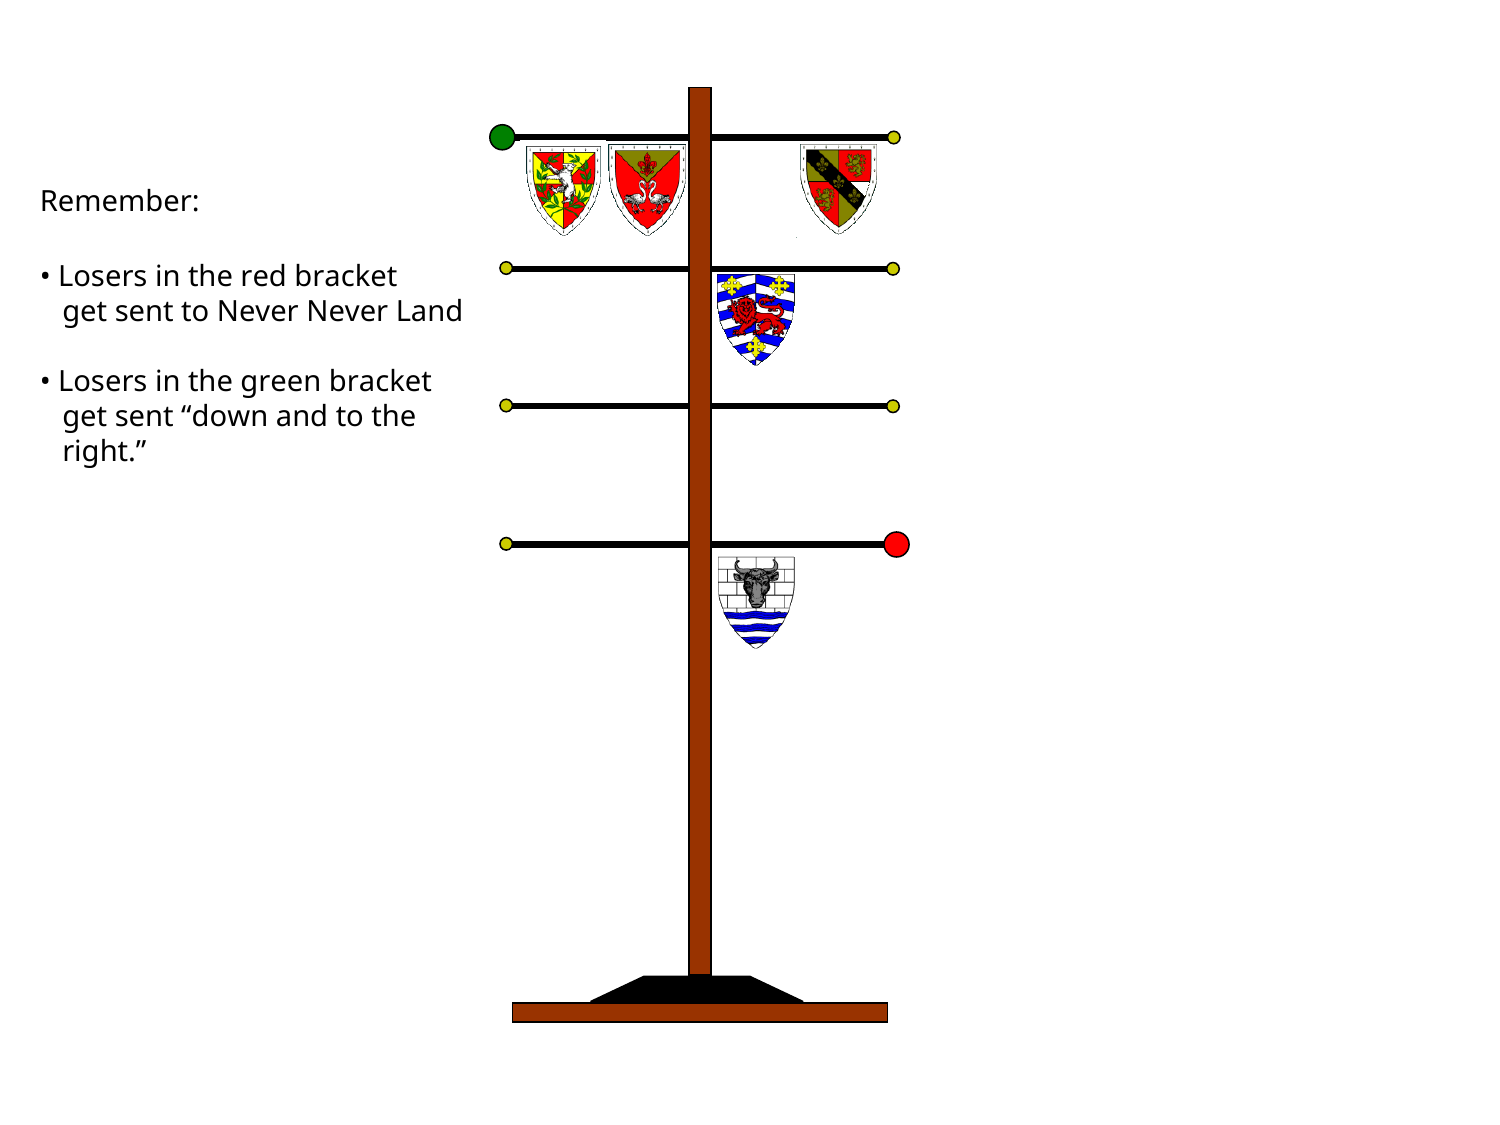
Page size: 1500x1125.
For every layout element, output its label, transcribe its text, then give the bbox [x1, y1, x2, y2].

picture [520, 140, 688, 241]
text_box [590, 87, 804, 1002]
text_box [499, 537, 513, 551]
text_box [499, 261, 513, 275]
text_box [886, 399, 900, 413]
text_box [489, 124, 515, 150]
picture [713, 272, 799, 372]
text_box [499, 399, 513, 412]
text_box [886, 262, 900, 276]
picture [796, 141, 881, 238]
text_box [801, 531, 910, 648]
text_box Remember: Losers in the red bracket get sent to Never Never Land Losers in the green bracket get sent “down and to the right.” [24, 174, 479, 475]
picture [713, 549, 883, 654]
text_box [512, 1003, 888, 1022]
text_box [887, 131, 901, 144]
